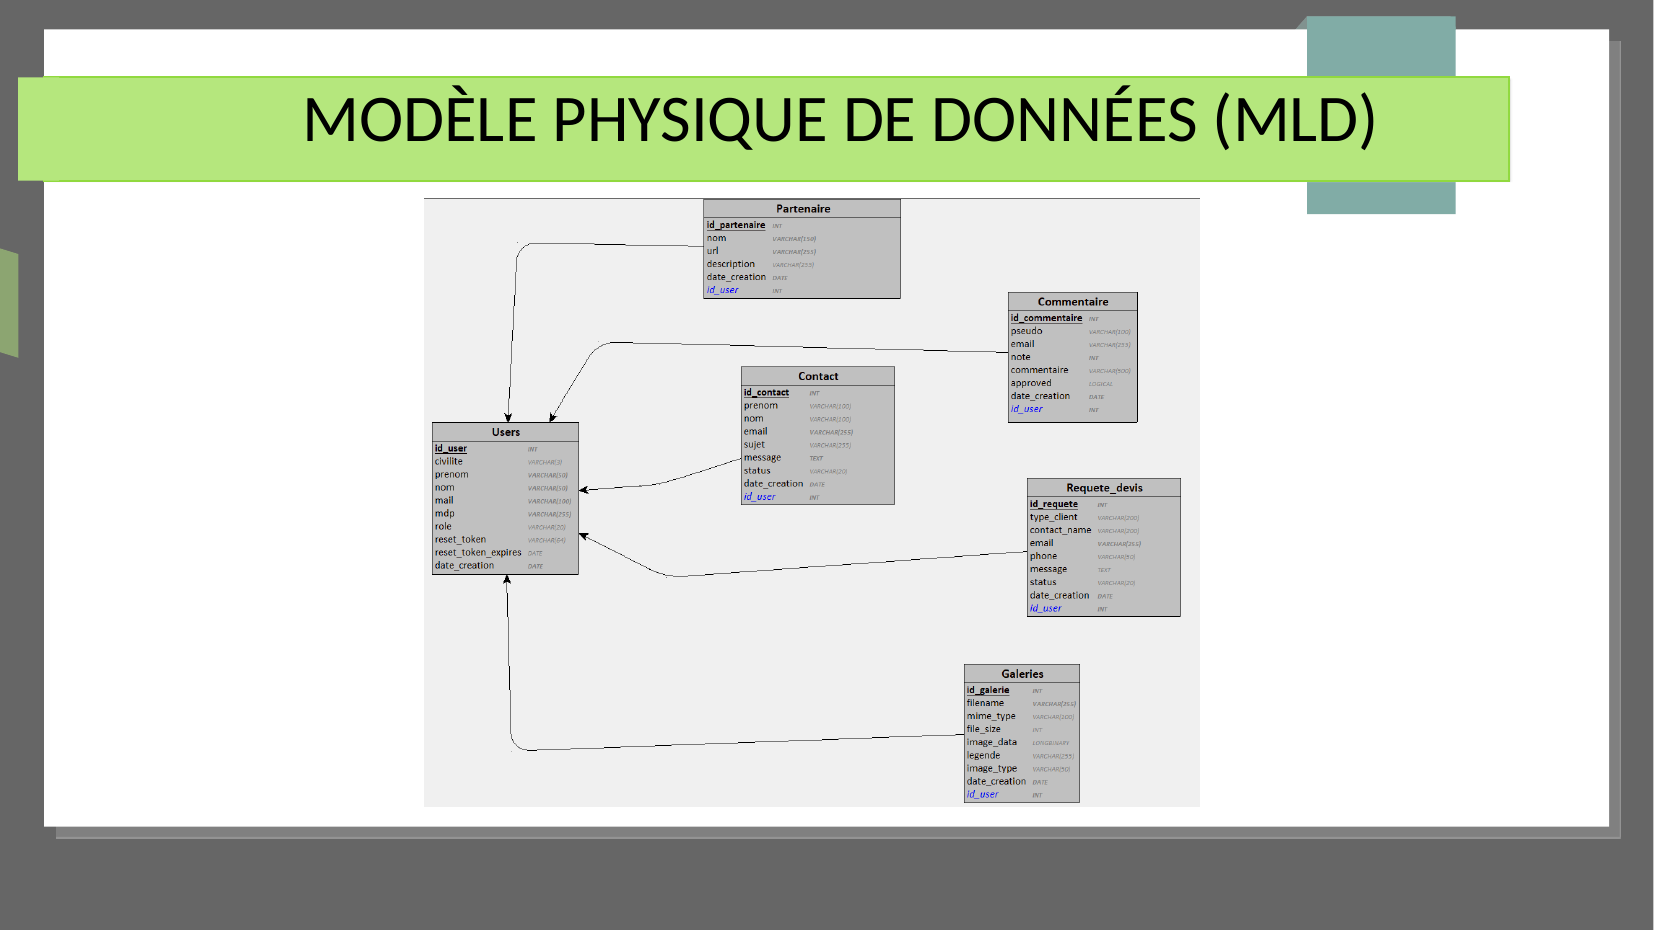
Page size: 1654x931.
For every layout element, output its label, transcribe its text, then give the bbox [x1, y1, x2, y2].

picture [424, 198, 1200, 807]
title MODÈLE PHYSIQUE DE DONNÉES (MLD) [82, 37, 1571, 193]
